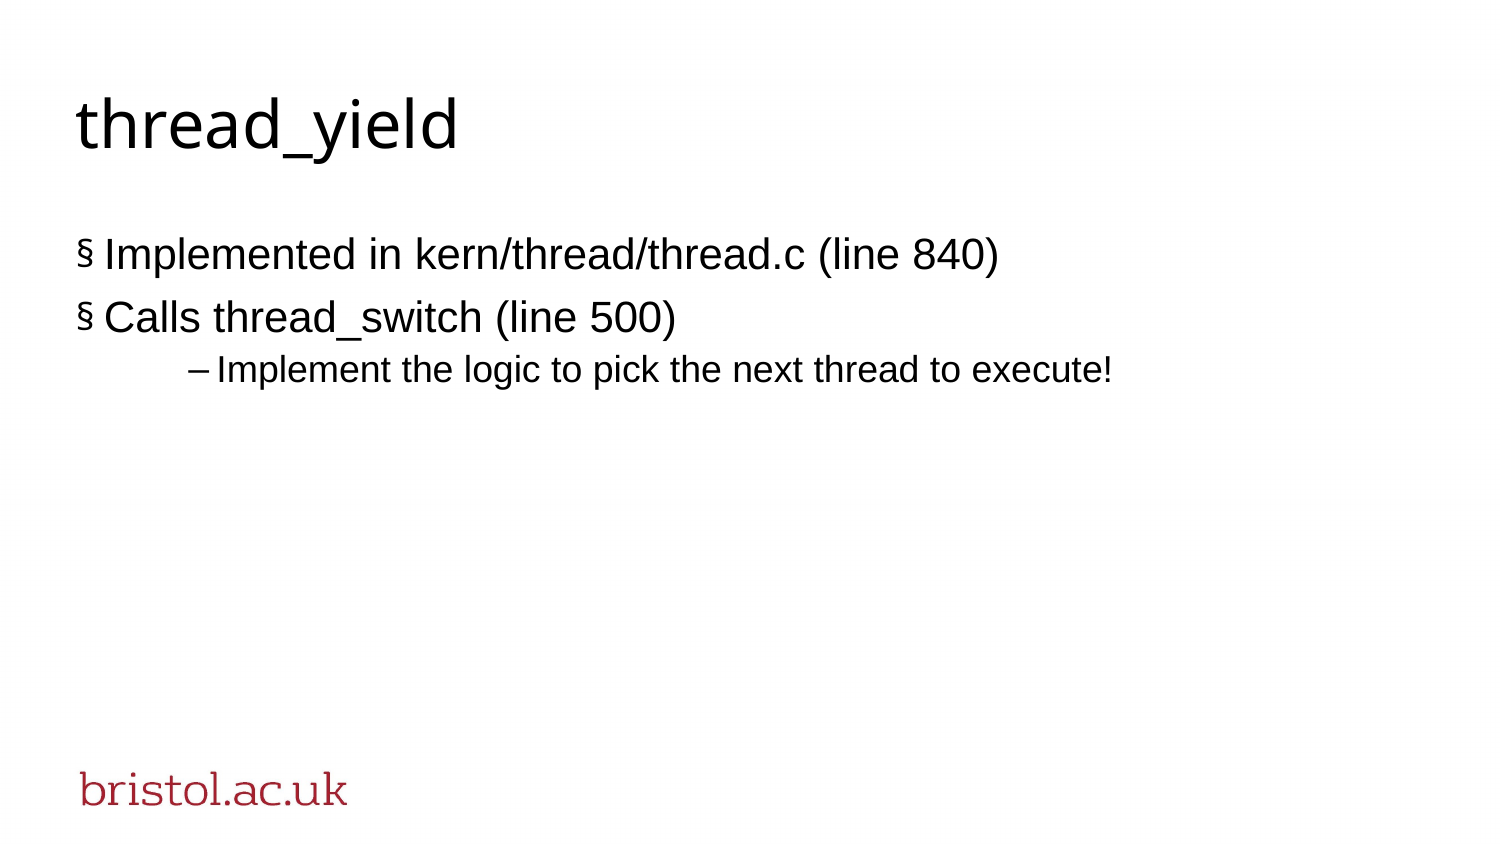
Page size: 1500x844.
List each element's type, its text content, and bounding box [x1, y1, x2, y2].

title thread_yield [60, 44, 1440, 209]
list Implemented in kern/thread/thread.c (line 840) Calls thread_switch (line 500) Implement the logic to pick the next thread to execute! [60, 224, 1440, 699]
